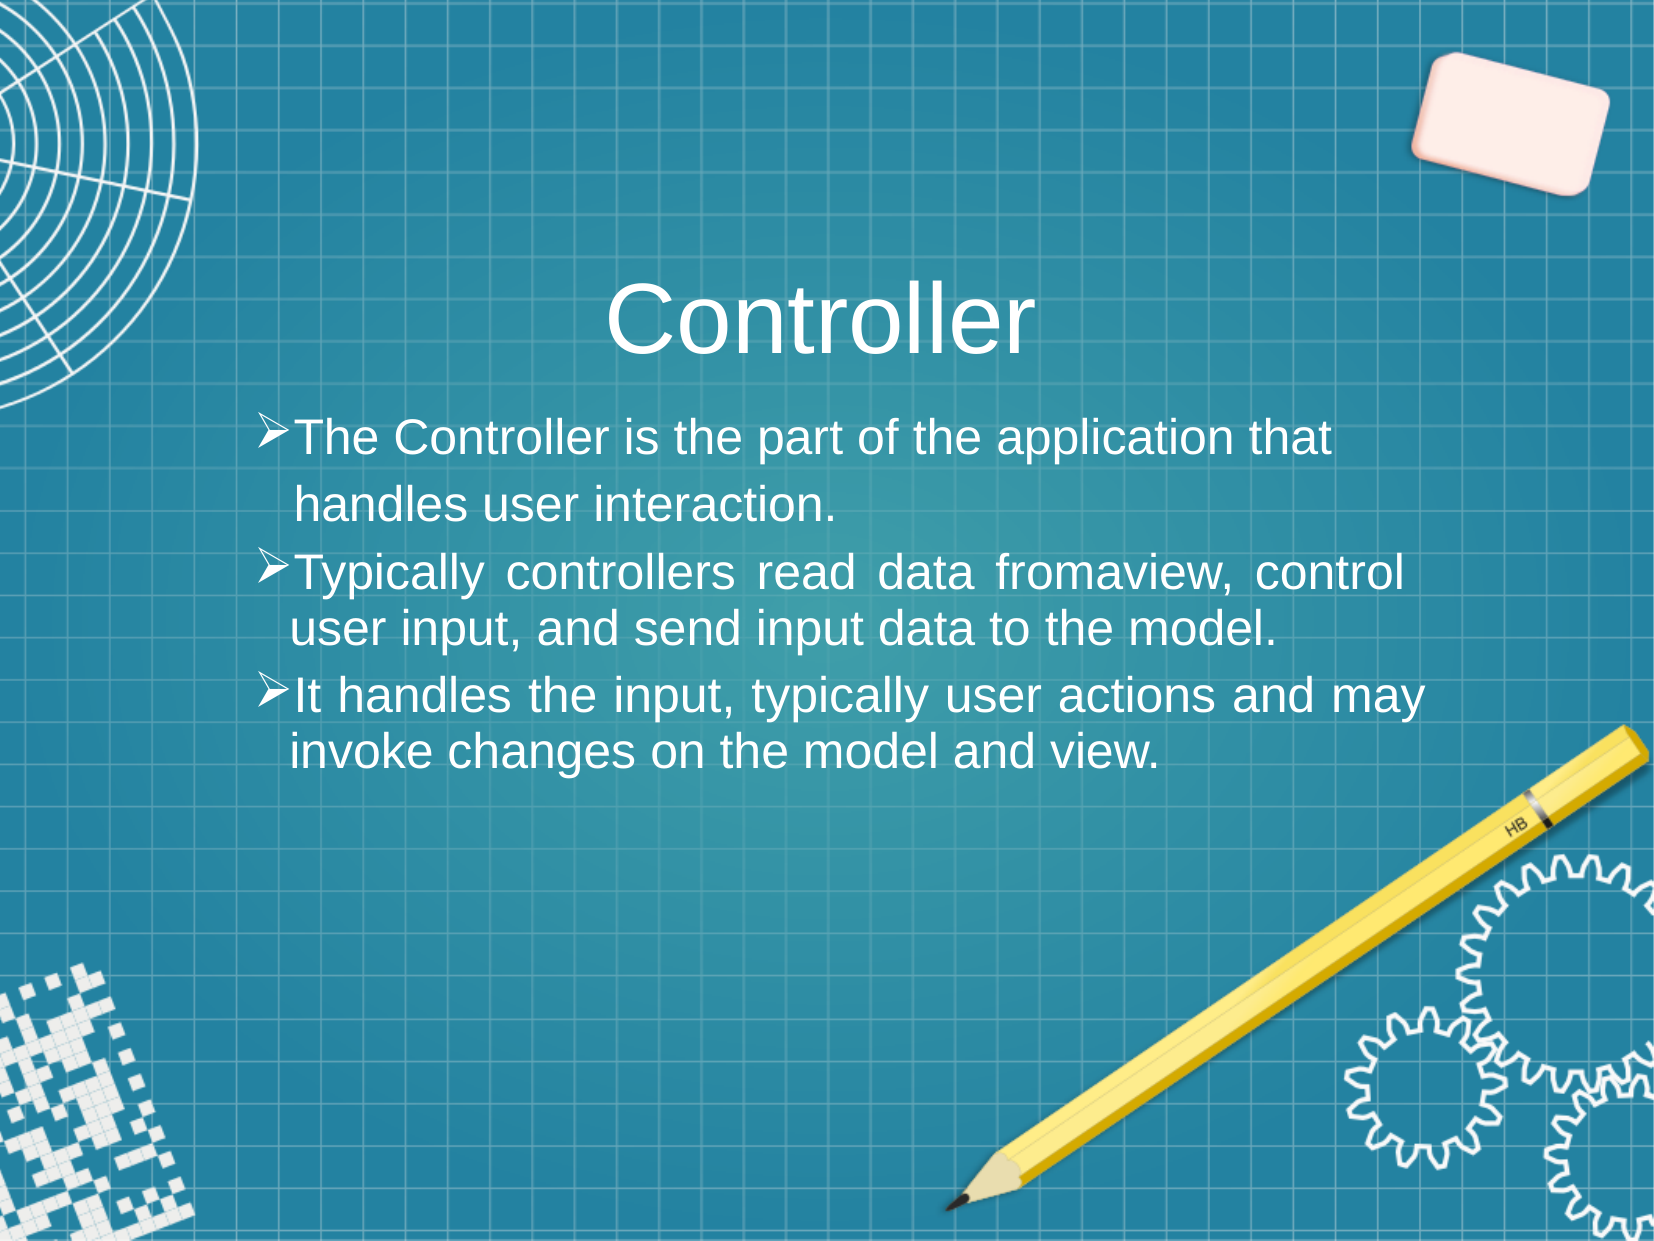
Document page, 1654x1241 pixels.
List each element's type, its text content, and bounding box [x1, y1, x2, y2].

text_box The Controller is the part of the application that handles user interaction. Typically controllers read data fromaview, control user input, and send input data to the model. It handles the input, typically user actions and may invoke changes on the model and view. [236, 401, 1441, 910]
picture [0, 0, 1654, 1241]
title Controller [212, 212, 1430, 426]
